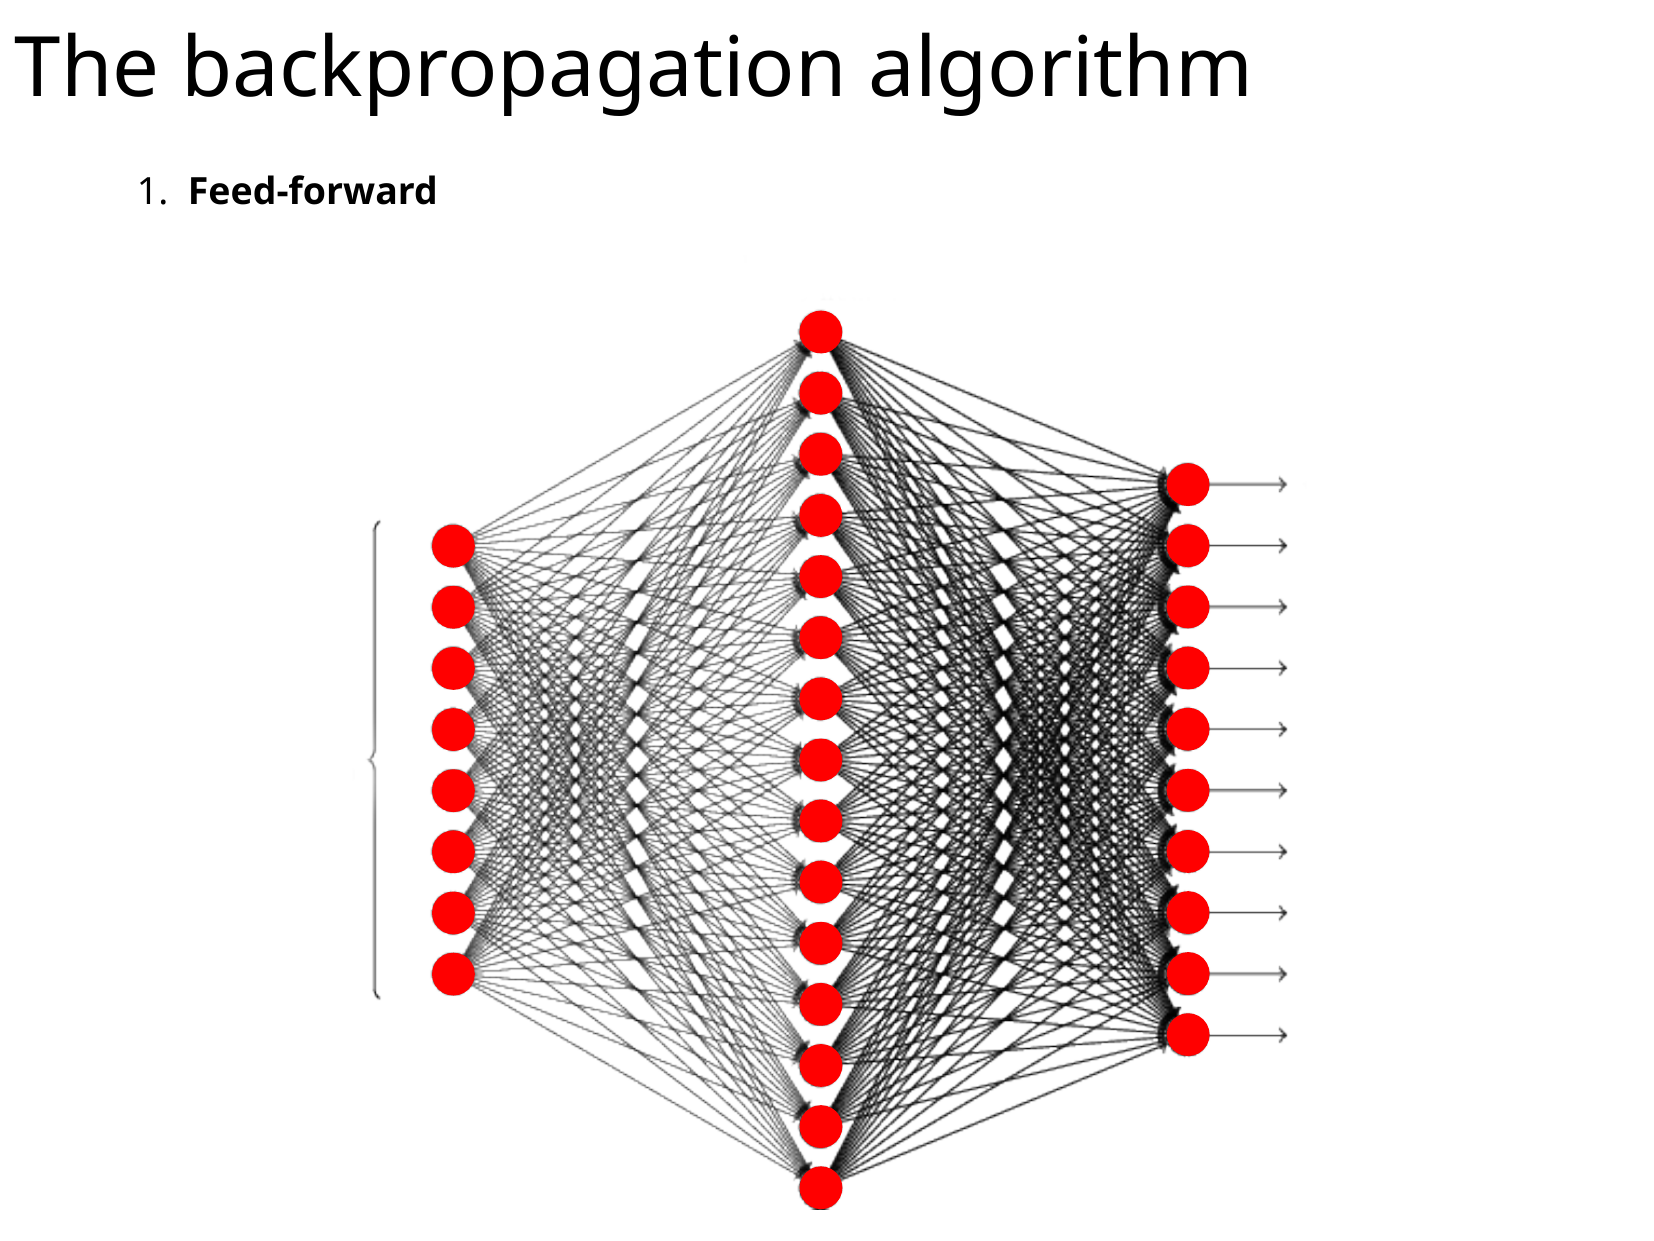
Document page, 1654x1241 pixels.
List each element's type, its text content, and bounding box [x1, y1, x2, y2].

text_box [1168, 892, 1208, 933]
text_box [801, 1045, 841, 1086]
text_box [801, 556, 841, 597]
text_box [801, 495, 841, 536]
text_box [433, 526, 474, 566]
text_box [1168, 1014, 1209, 1055]
text_box [433, 709, 474, 750]
text_box [801, 679, 841, 719]
text_box [433, 831, 474, 872]
text_box [801, 617, 841, 658]
text_box [801, 862, 841, 902]
text_box [801, 434, 841, 475]
text_box 1. Feed-forward [122, 160, 432, 221]
text_box [433, 587, 474, 628]
picture [172, 245, 1331, 1210]
text_box [433, 648, 474, 689]
text_box [801, 984, 841, 1025]
text_box [1168, 525, 1208, 566]
text_box [801, 1106, 841, 1147]
text_box [1168, 464, 1208, 505]
text_box [1168, 709, 1208, 749]
text_box [1168, 587, 1208, 627]
text_box [433, 893, 474, 933]
text_box [801, 923, 841, 964]
text_box [801, 312, 841, 352]
text_box [801, 740, 841, 780]
text_box [433, 770, 474, 811]
text_box [1168, 831, 1208, 872]
text_box [801, 373, 841, 413]
text_box The backpropagation algorithm [0, 0, 1653, 115]
text_box [1168, 648, 1208, 688]
text_box [433, 954, 474, 994]
text_box [801, 1167, 841, 1208]
text_box [1168, 953, 1209, 994]
text_box [1168, 770, 1208, 811]
text_box [801, 801, 841, 841]
